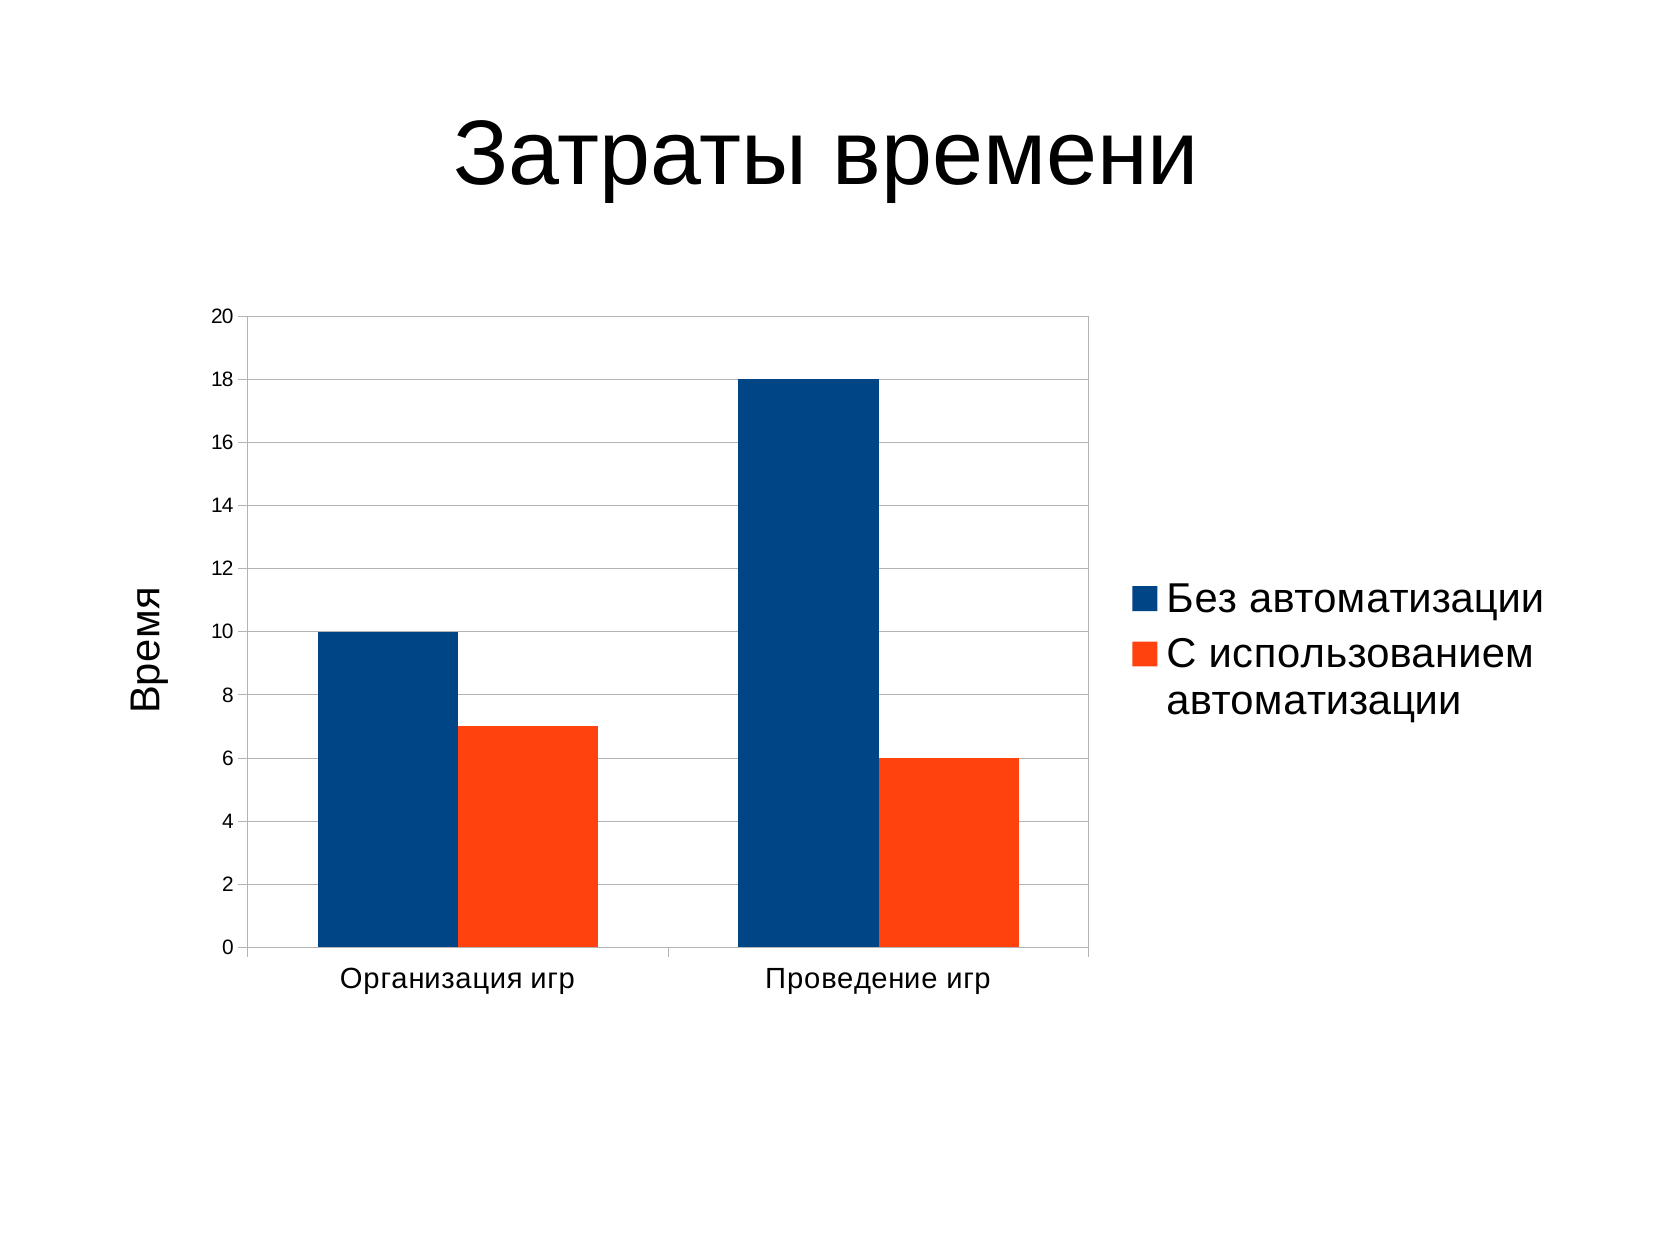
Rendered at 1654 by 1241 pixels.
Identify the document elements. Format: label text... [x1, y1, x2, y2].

title Затраты времени [82, 49, 1571, 257]
chart [82, 290, 1571, 1010]
